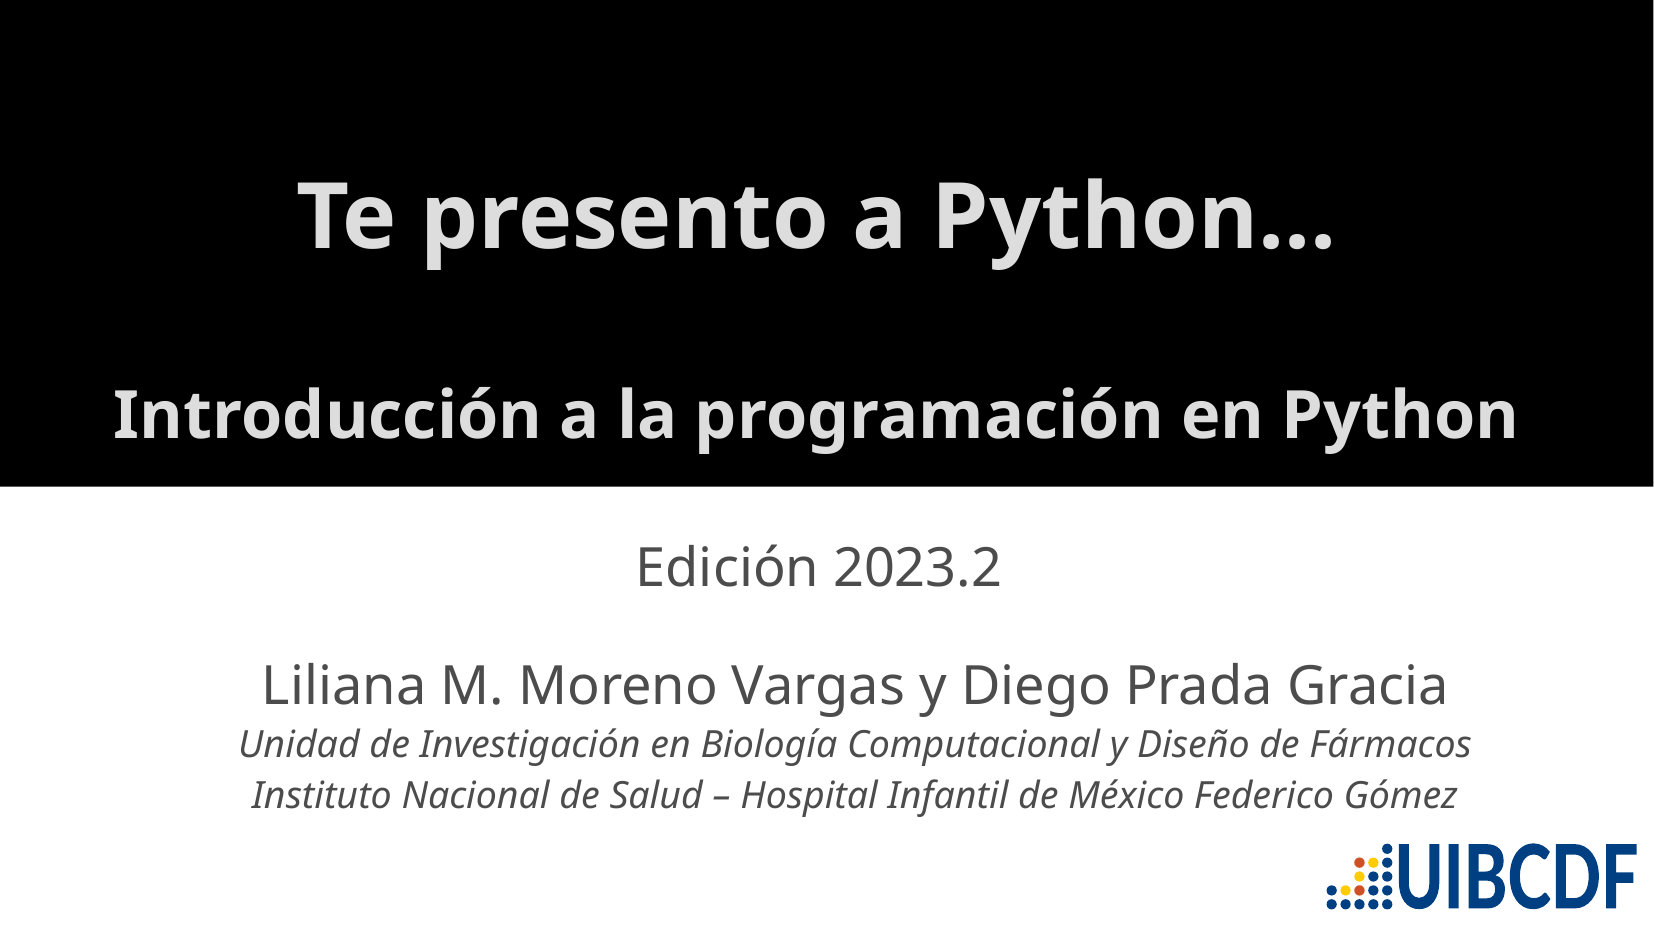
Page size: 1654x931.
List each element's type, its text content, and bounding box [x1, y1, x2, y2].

text_box Te presento a Python... Introducción a la programación en Python [81, 143, 1552, 451]
text_box Unidad de Investigación en Biología Computacional y Diseño de Fármacos Instituto Nacional de Salud – Hospital Infantil de México Federico Gómez [220, 709, 1492, 801]
text_box Edición 2023.2 [361, 520, 1277, 622]
picture [1324, 841, 1637, 912]
text_box Liliana M. Moreno Vargas y Diego Prada Gracia [237, 638, 1475, 763]
text_box [0, 0, 1654, 487]
